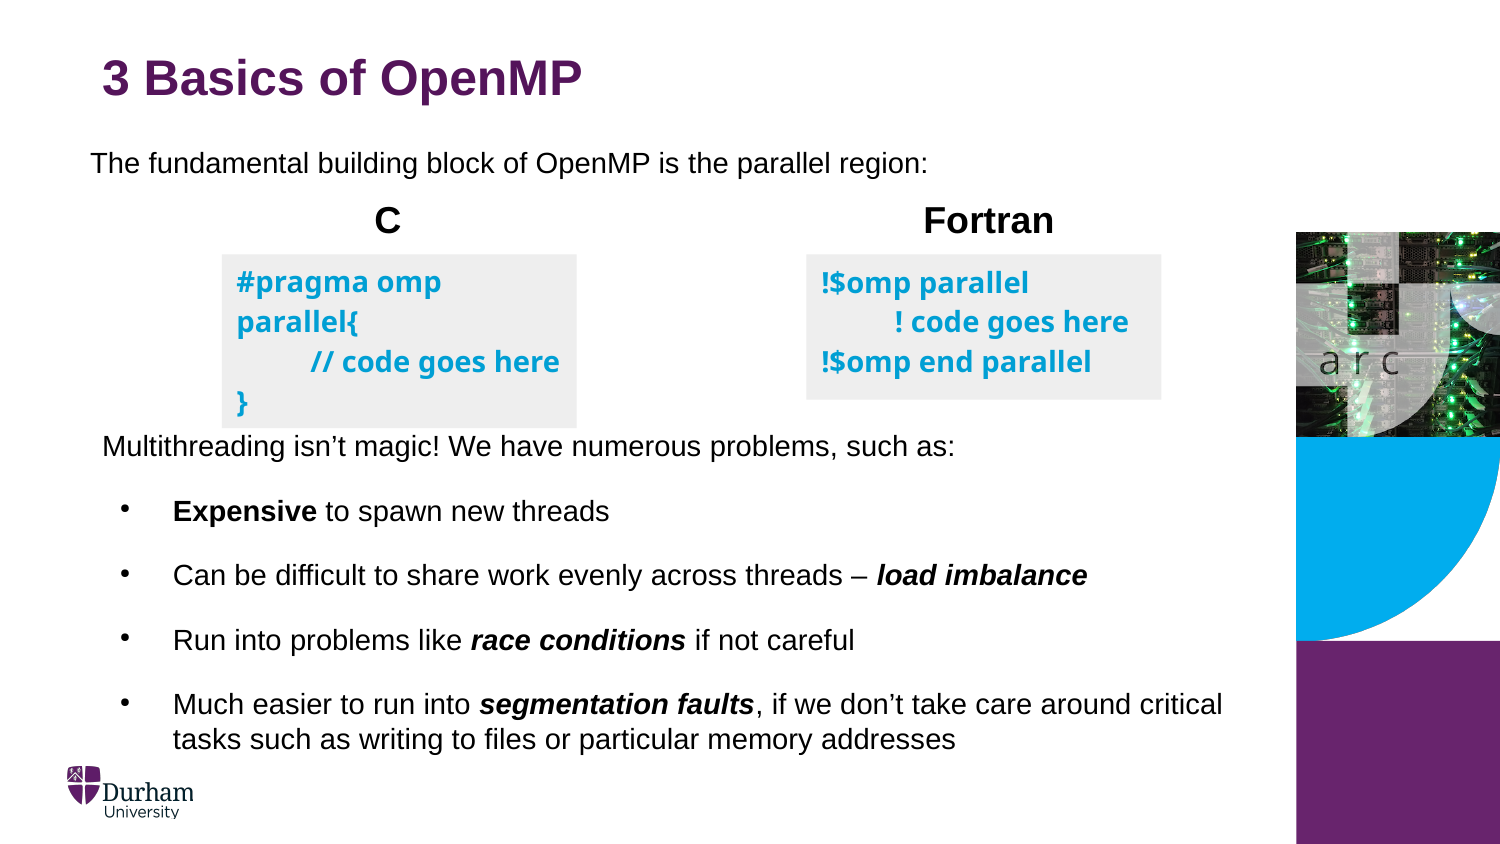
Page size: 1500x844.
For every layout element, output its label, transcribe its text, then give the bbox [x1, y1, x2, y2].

title 3 Basics of OpenMP [101, 45, 1399, 187]
text_box Fortran [900, 191, 1078, 291]
text_box #pragma omp parallel{ // code goes here } [221, 254, 577, 400]
picture [1332, 467, 1500, 640]
text_box C [333, 191, 443, 261]
text_box [1296, 640, 1500, 844]
list Multithreading isn’t magic! We have numerous problems, such as: Expensive to spawn new threads Can be difficult to share work evenly across threads – load imbalance Run into problems like race conditions if not careful Much easier to run into segmentation faults, if we don’t take care around critical tasks such as writing to files or particular memory addresses [101, 427, 1296, 766]
picture [67, 766, 193, 819]
text_box !$omp parallel ! code goes here !$omp end parallel [806, 254, 1162, 400]
list The fundamental building block of OpenMP is the parallel region: [90, 144, 1285, 223]
picture [1296, 232, 1500, 436]
